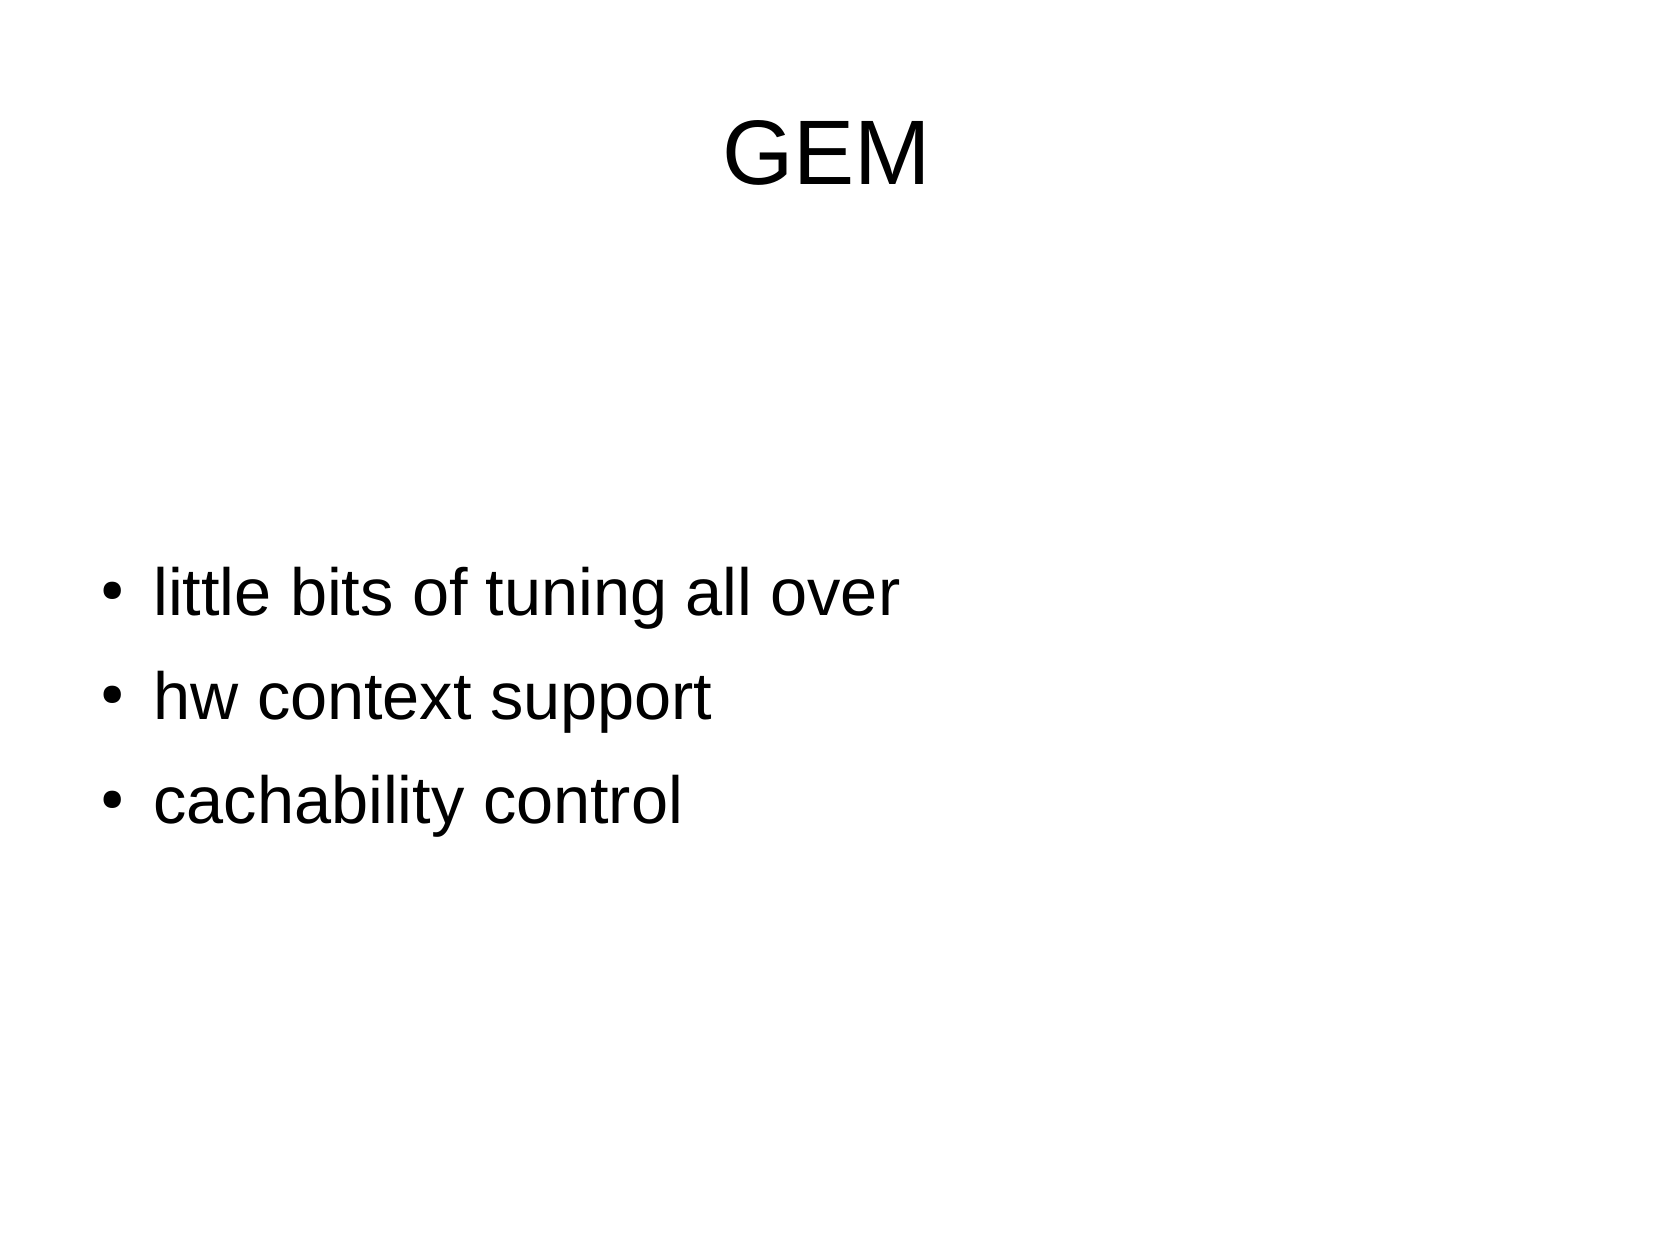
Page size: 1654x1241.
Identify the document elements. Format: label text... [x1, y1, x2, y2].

list little bits of tuning all over hw context support cachability control [82, 555, 1571, 1109]
title GEM [82, 49, 1571, 257]
